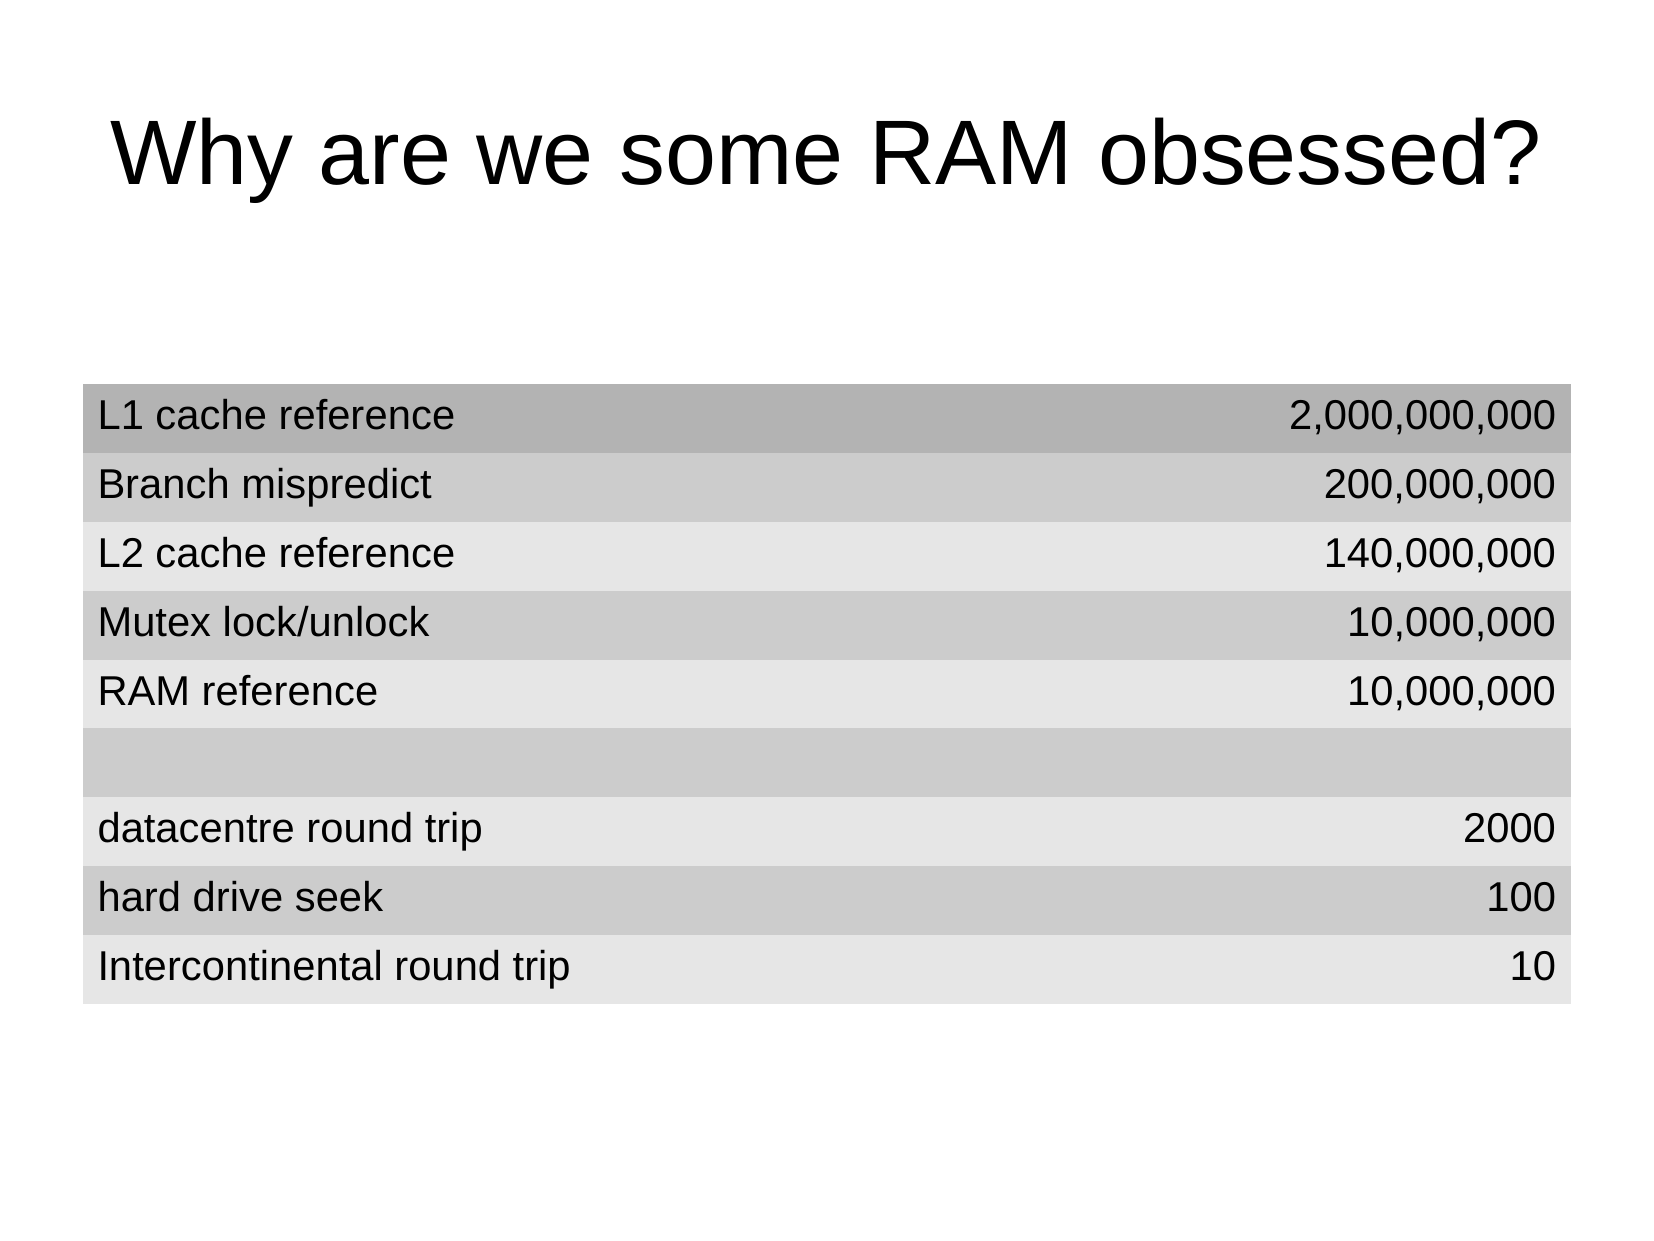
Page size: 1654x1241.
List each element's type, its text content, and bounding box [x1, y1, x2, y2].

table_cell 10,000,000 [827, 591, 1571, 660]
title Why are we some RAM obsessed? [82, 49, 1571, 257]
table_cell 2000 [827, 797, 1571, 866]
table_cell Mutex lock/unlock [83, 591, 827, 660]
table_cell datacentre round trip [83, 797, 827, 866]
table_header L1 cache reference [83, 384, 827, 453]
table_cell 100 [827, 866, 1571, 935]
table_header 2,000,000,000 [827, 384, 1571, 453]
table_cell [827, 728, 1571, 797]
table_cell 10,000,000 [827, 660, 1571, 728]
table_cell RAM reference [83, 660, 827, 728]
table_cell [83, 728, 827, 797]
table_cell hard drive seek [83, 866, 827, 935]
table_cell 200,000,000 [827, 453, 1571, 522]
table_cell L2 cache reference [83, 522, 827, 591]
table_cell Branch mispredict [83, 453, 827, 522]
table_cell 10 [827, 935, 1571, 1004]
table_cell Intercontinental round trip [83, 935, 827, 1004]
table_cell 140,000,000 [827, 522, 1571, 591]
